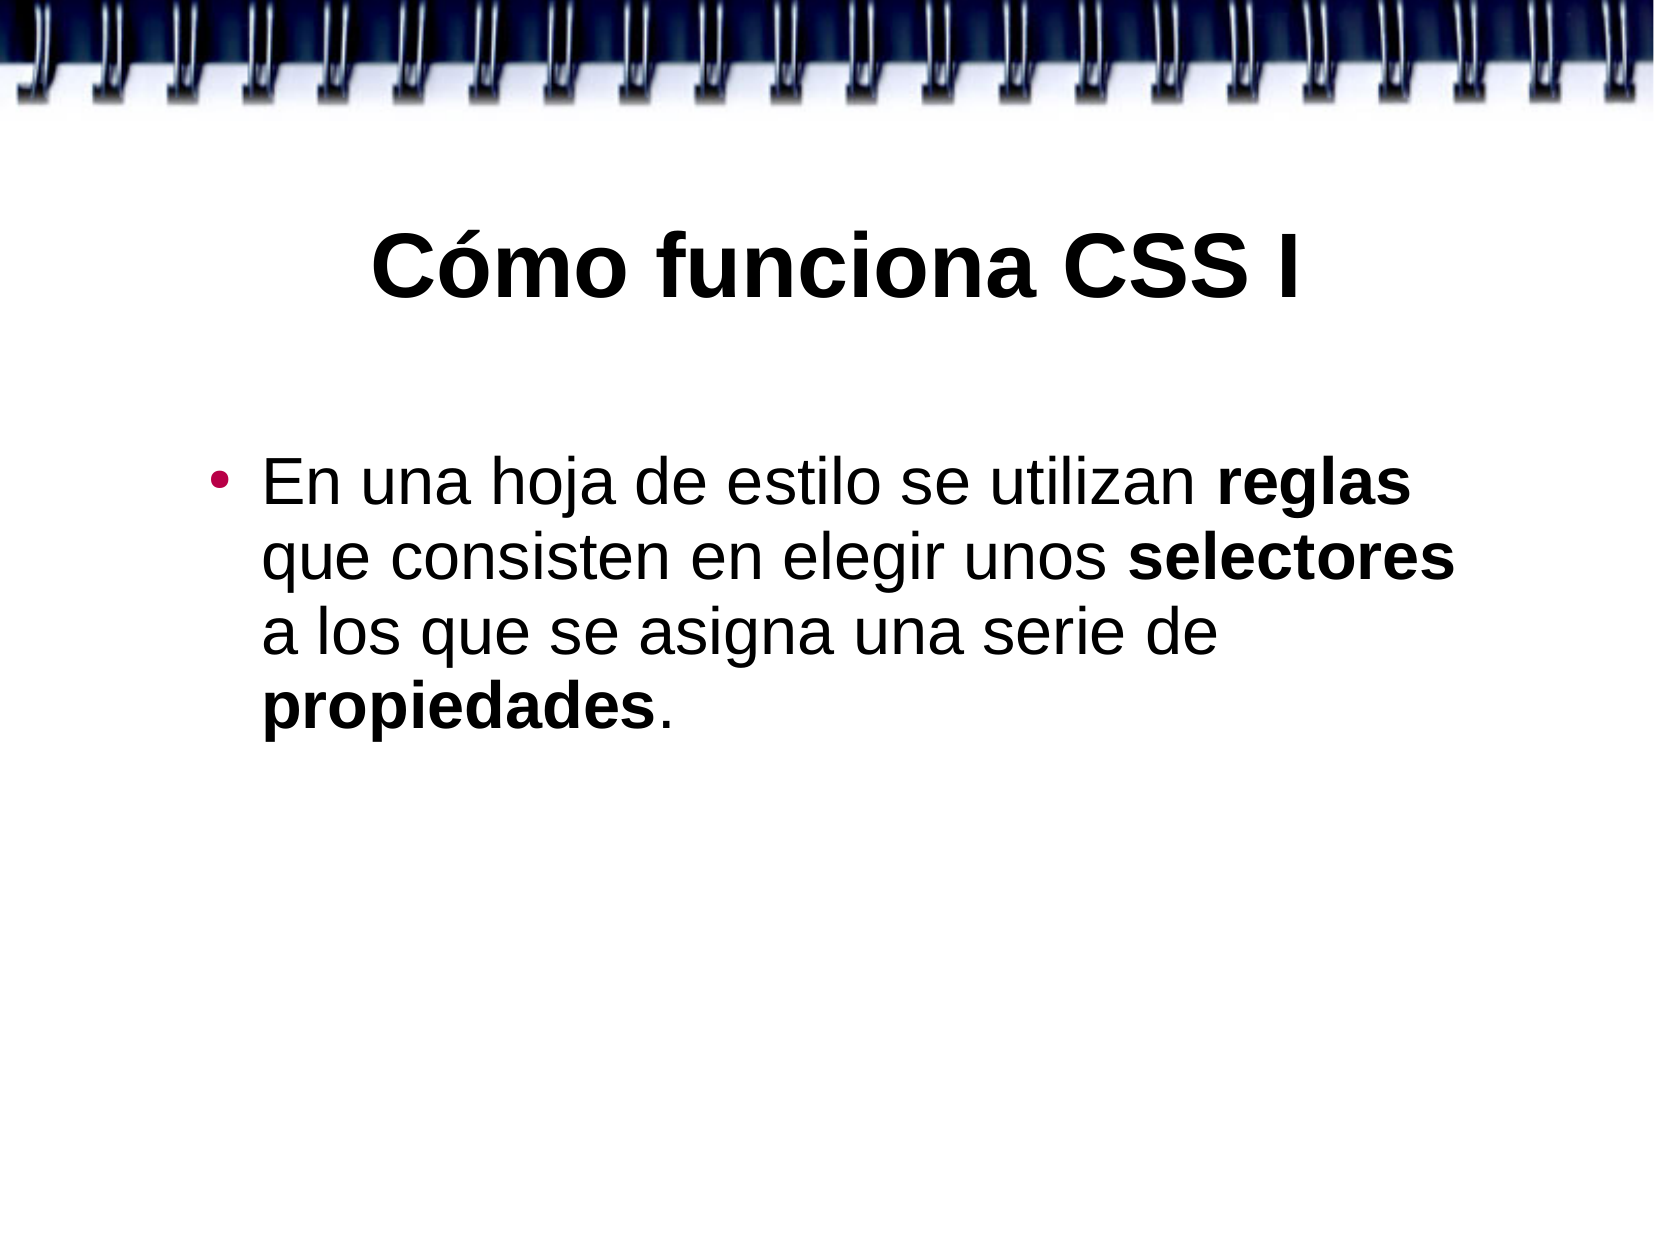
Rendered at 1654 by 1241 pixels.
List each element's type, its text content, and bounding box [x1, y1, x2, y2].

list En una hoja de estilo se utilizan reglas que consisten en elegir unos selectores a los que se asigna una serie de propiedades. [190, 444, 1472, 1047]
picture [0, 0, 1654, 121]
title Cómo funciona CSS I [139, 169, 1535, 362]
